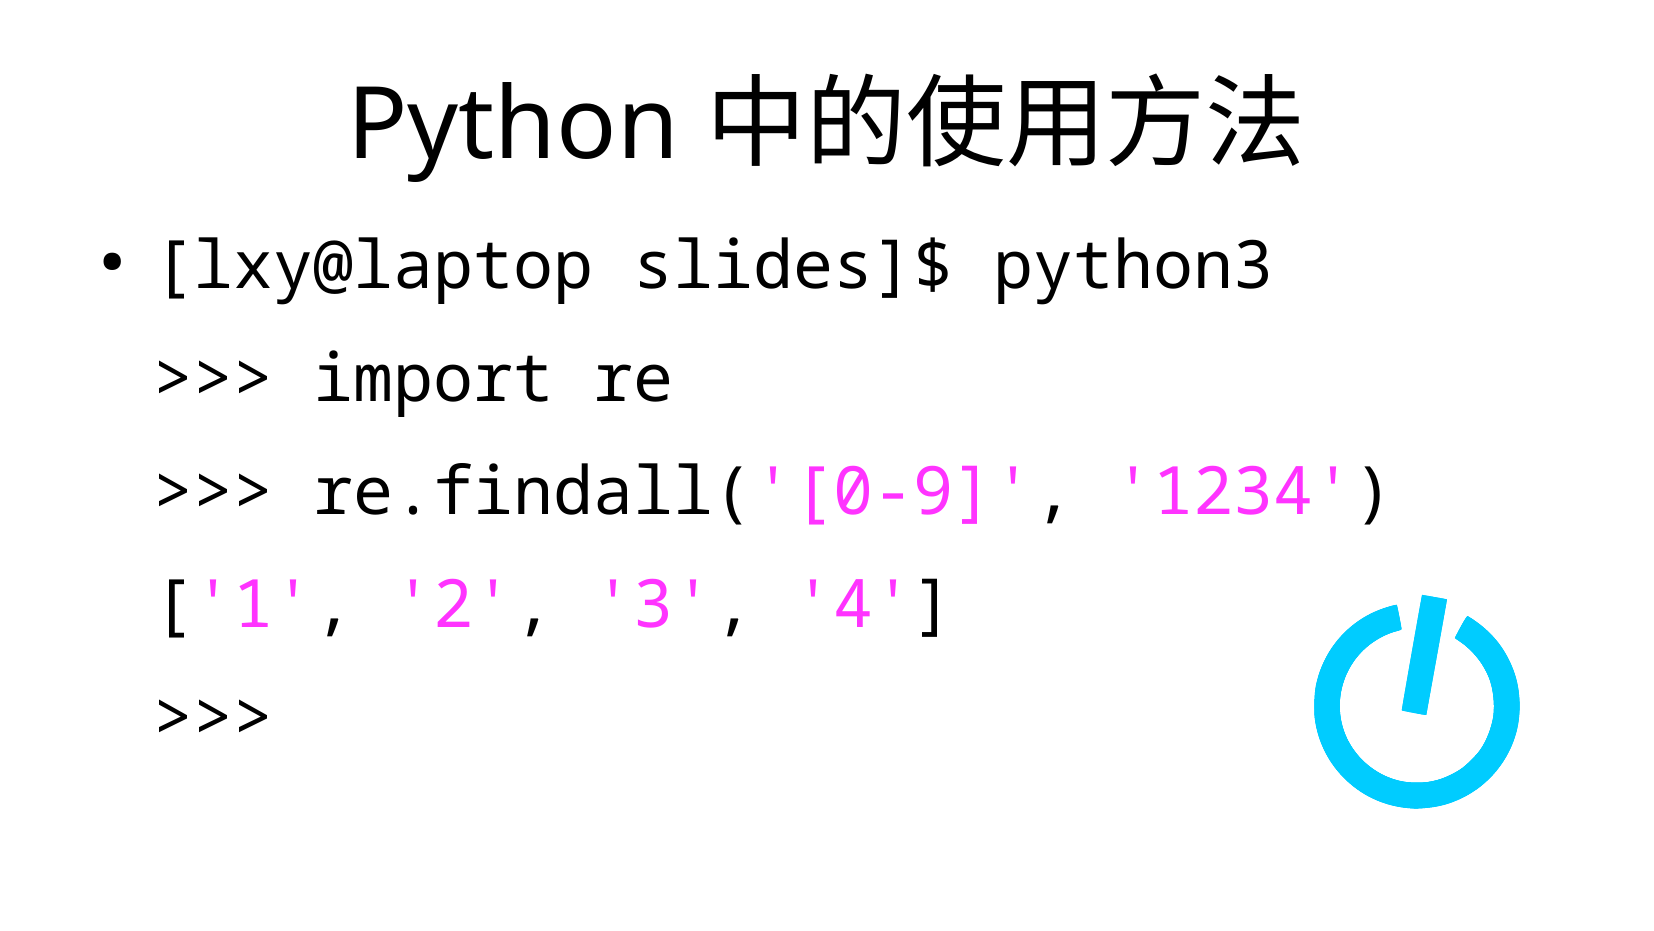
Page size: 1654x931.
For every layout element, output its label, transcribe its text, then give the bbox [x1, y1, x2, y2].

title Python中的使用方法 [82, 37, 1571, 193]
list [lxy@laptop slides]$ python3 >>> import re >>> re.findall('[0-9]', '1234') ['1', '2', '3', '4'] >>> [82, 217, 1571, 898]
